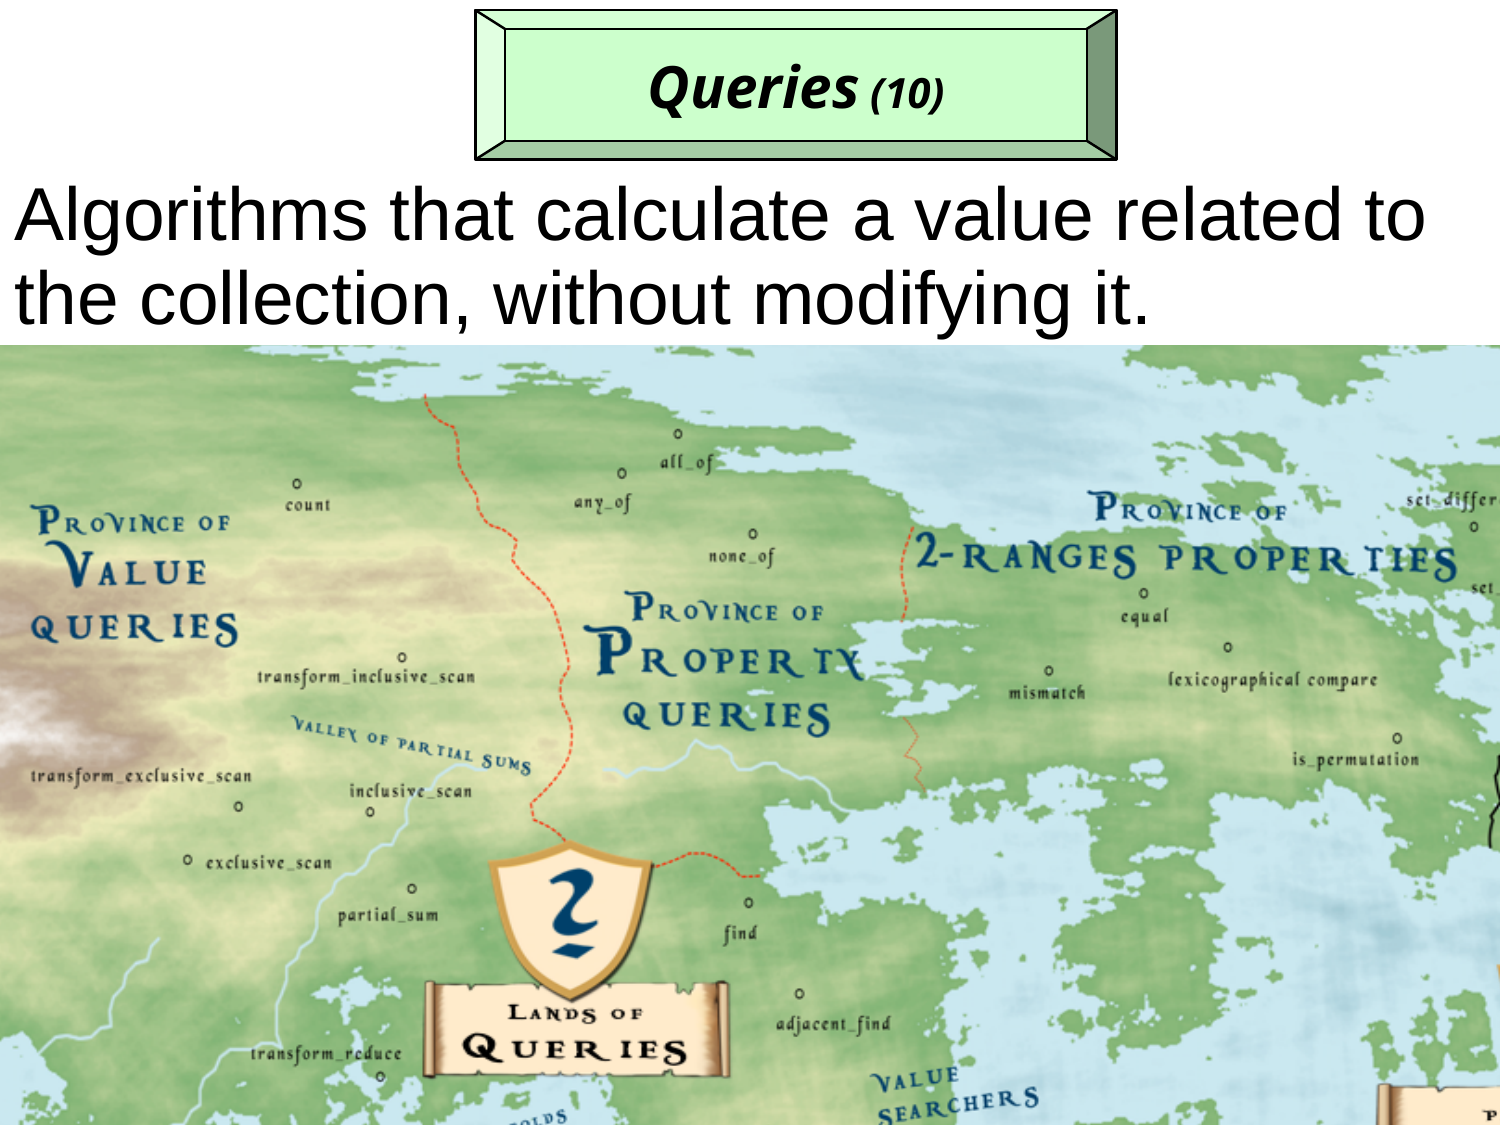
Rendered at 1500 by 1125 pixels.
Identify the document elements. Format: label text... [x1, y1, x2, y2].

text_box Queries (10) [527, 35, 1066, 136]
text_box Algorithms that calculate a value related to the collection, without modifying it. [0, 164, 1500, 345]
picture [0, 345, 1500, 1125]
picture [474, 9, 1126, 164]
